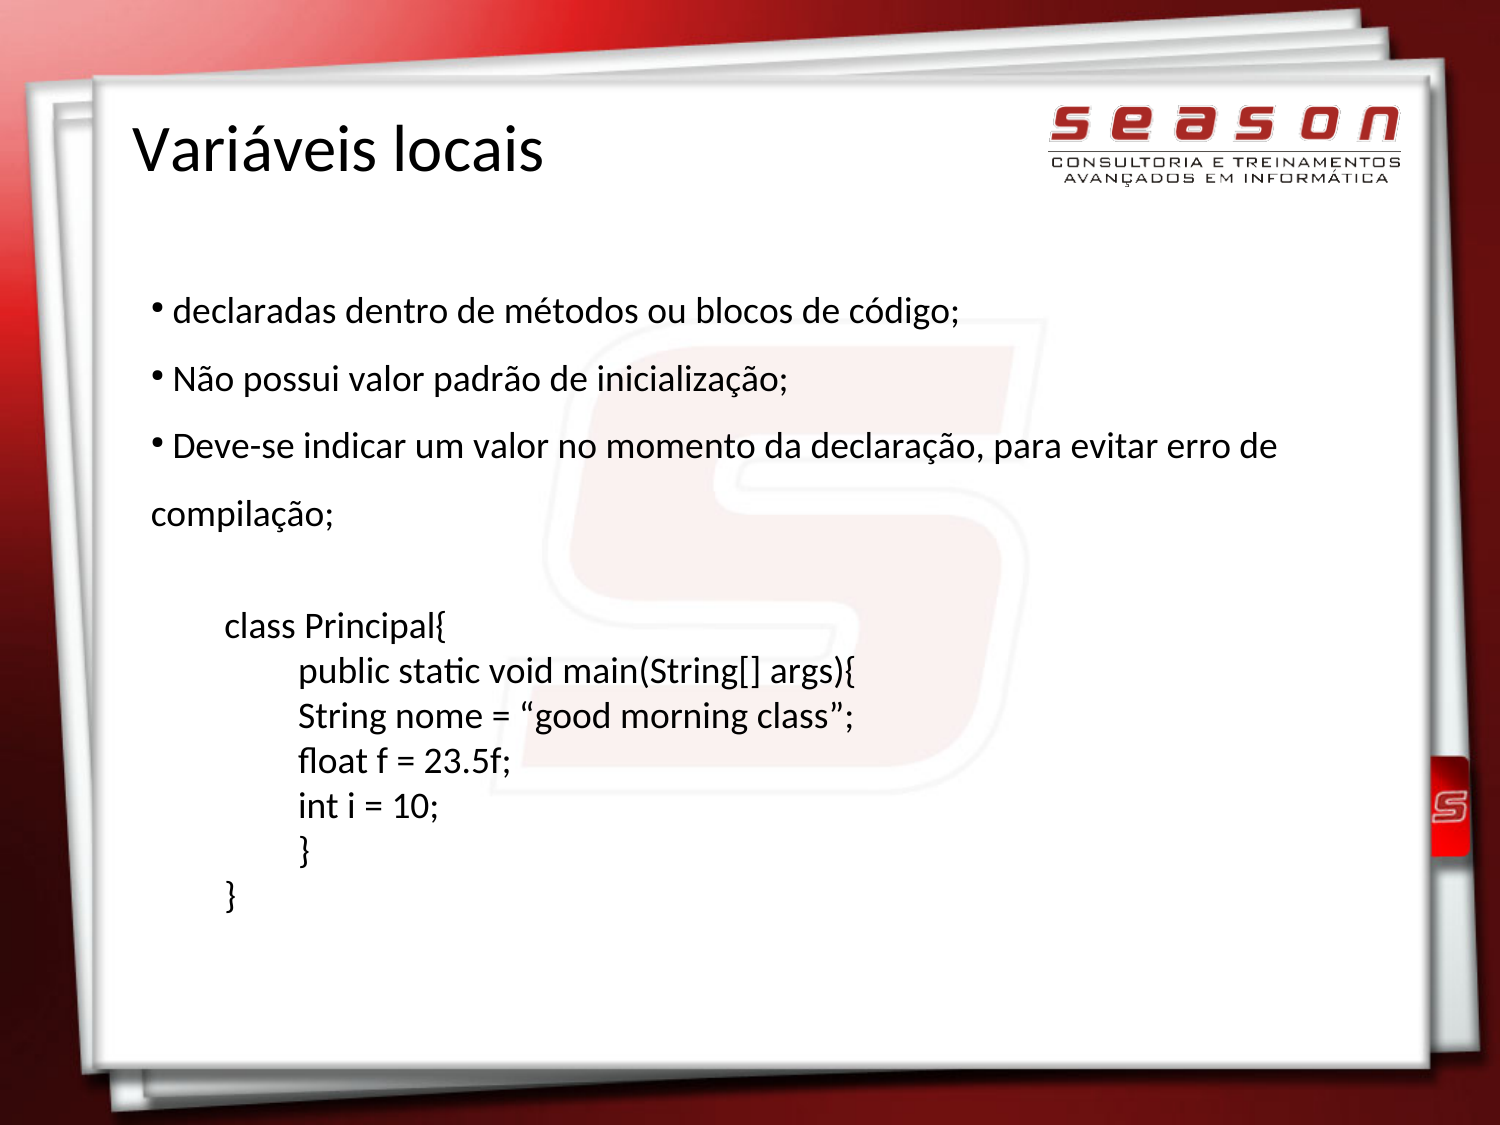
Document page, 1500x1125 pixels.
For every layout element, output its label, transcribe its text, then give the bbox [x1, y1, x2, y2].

picture [0, 0, 1500, 1125]
title Variáveis locais [118, 33, 1394, 257]
text_box declaradas dentro de métodos ou blocos de código; Não possui valor padrão de inicialização; Deve-se indicar um valor no momento da declaração, para evitar erro de compilação; class Principal{ public static void main(String[] args){ String nome = “good morning class”; float f = 23.5f; int i = 10; } } [136, 256, 1382, 989]
